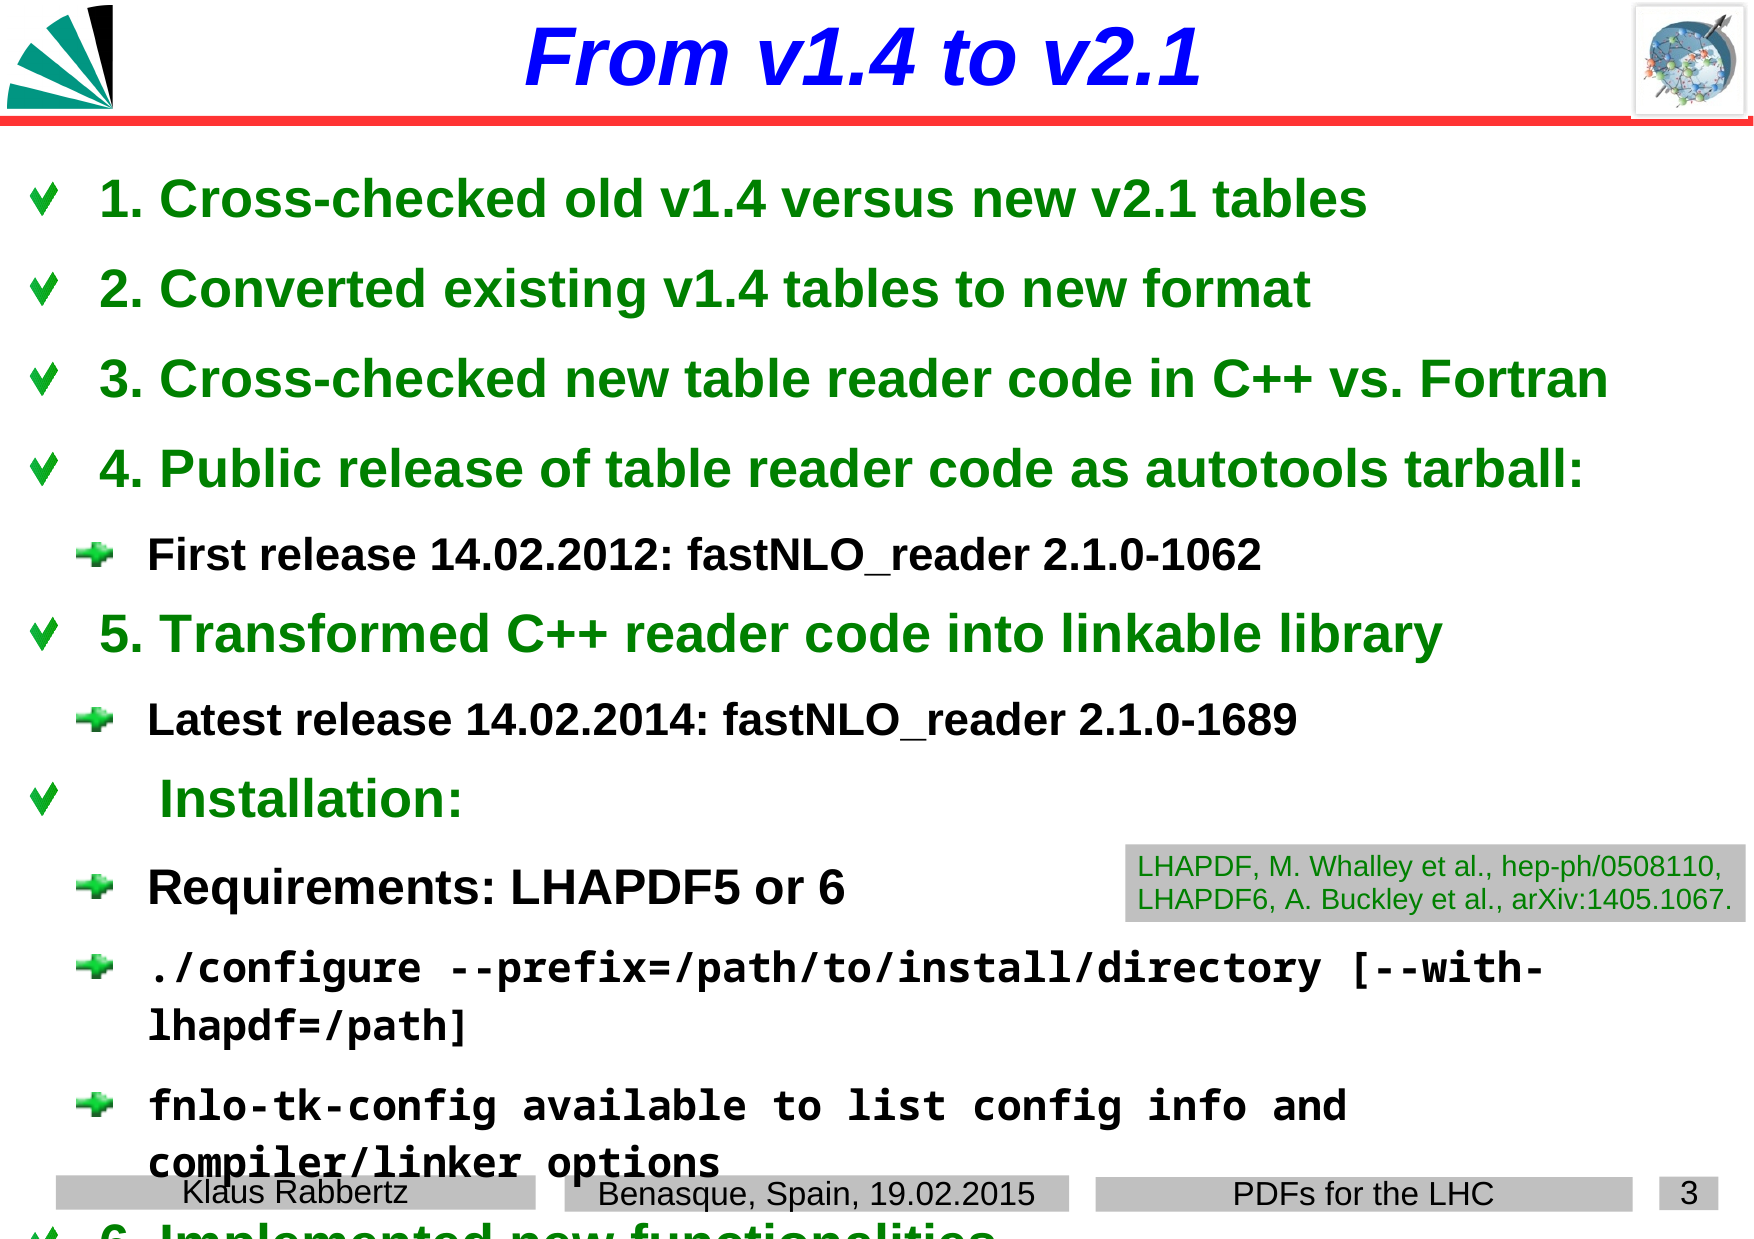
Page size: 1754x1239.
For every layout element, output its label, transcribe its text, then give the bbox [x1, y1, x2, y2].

title From v1.4 to v2.1 [123, 0, 1606, 114]
text_box LHAPDF, M. Whalley et al., hep-ph/0508110, LHAPDF6, A. Buckley et al., arXiv:1405.1067. [1125, 844, 1744, 922]
list 1. Cross-checked old v1.4 versus new v2.1 tables 2. Converted existing v1.4 tables to new format 3. Cross-checked new table reader code in C++ vs. Fortran 4. Public release of table reader code as autotools tarball: First release 14.02.2012: fastNLO_reader 2.1.0-1062 5. Transformed C++ reader code into linkable library Latest release 14.02.2014: fastNLO_reader 2.1.0-1689 Installation: Requirements: LHAPDF5 or 6 ./configure --prefix=/path/to/install/directory [--with-lhapdf=/path] fnlo-tk-config available to list config info and compiler/linker options 6. Implemented new functionalities … [17, 168, 1741, 1133]
picture [7, 5, 113, 110]
picture [1631, 2, 1748, 119]
